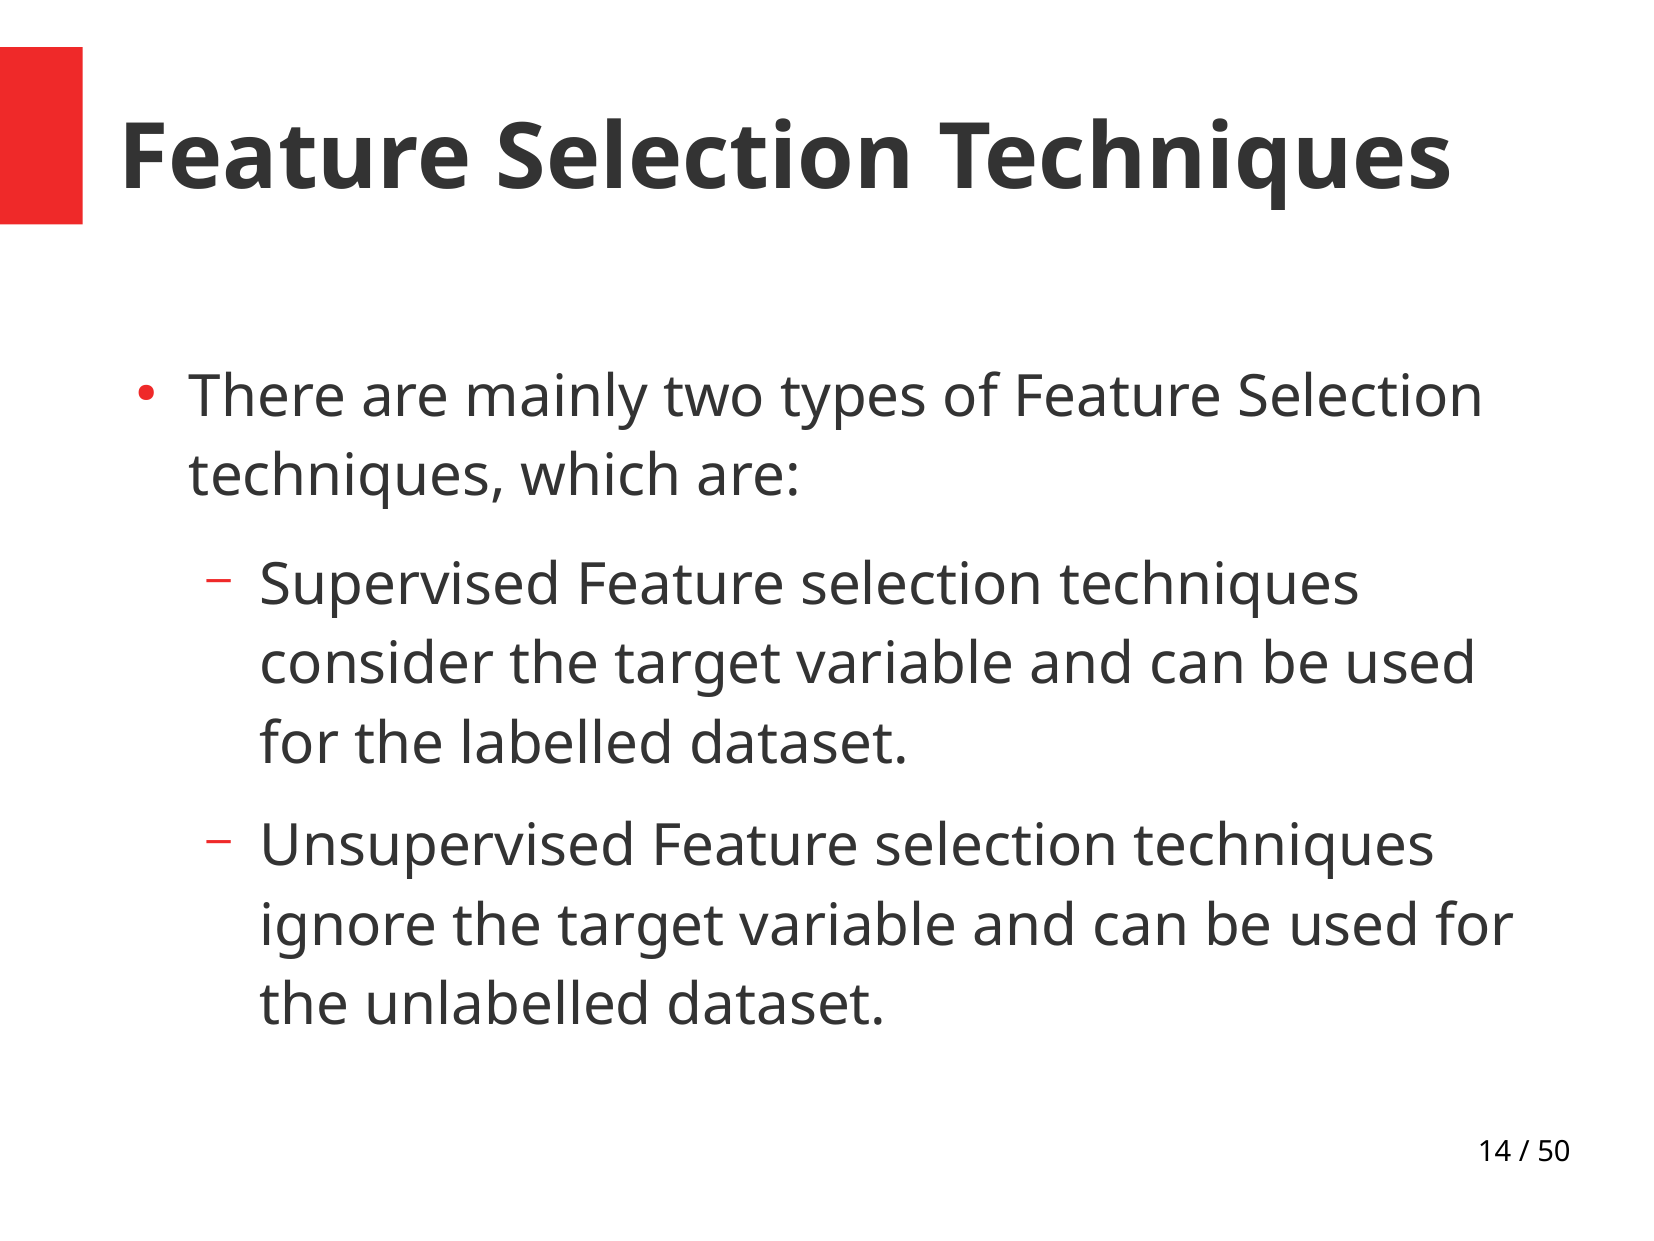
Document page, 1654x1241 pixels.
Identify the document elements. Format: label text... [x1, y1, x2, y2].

title Feature Selection Techniques [118, 49, 1571, 257]
list There are mainly two types of Feature Selection techniques, which are: Supervised Feature selection techniques consider the target variable and can be used for the labelled dataset. Unsupervised Feature selection techniques ignore the target variable and can be used for the unlabelled dataset. [118, 354, 1536, 1074]
